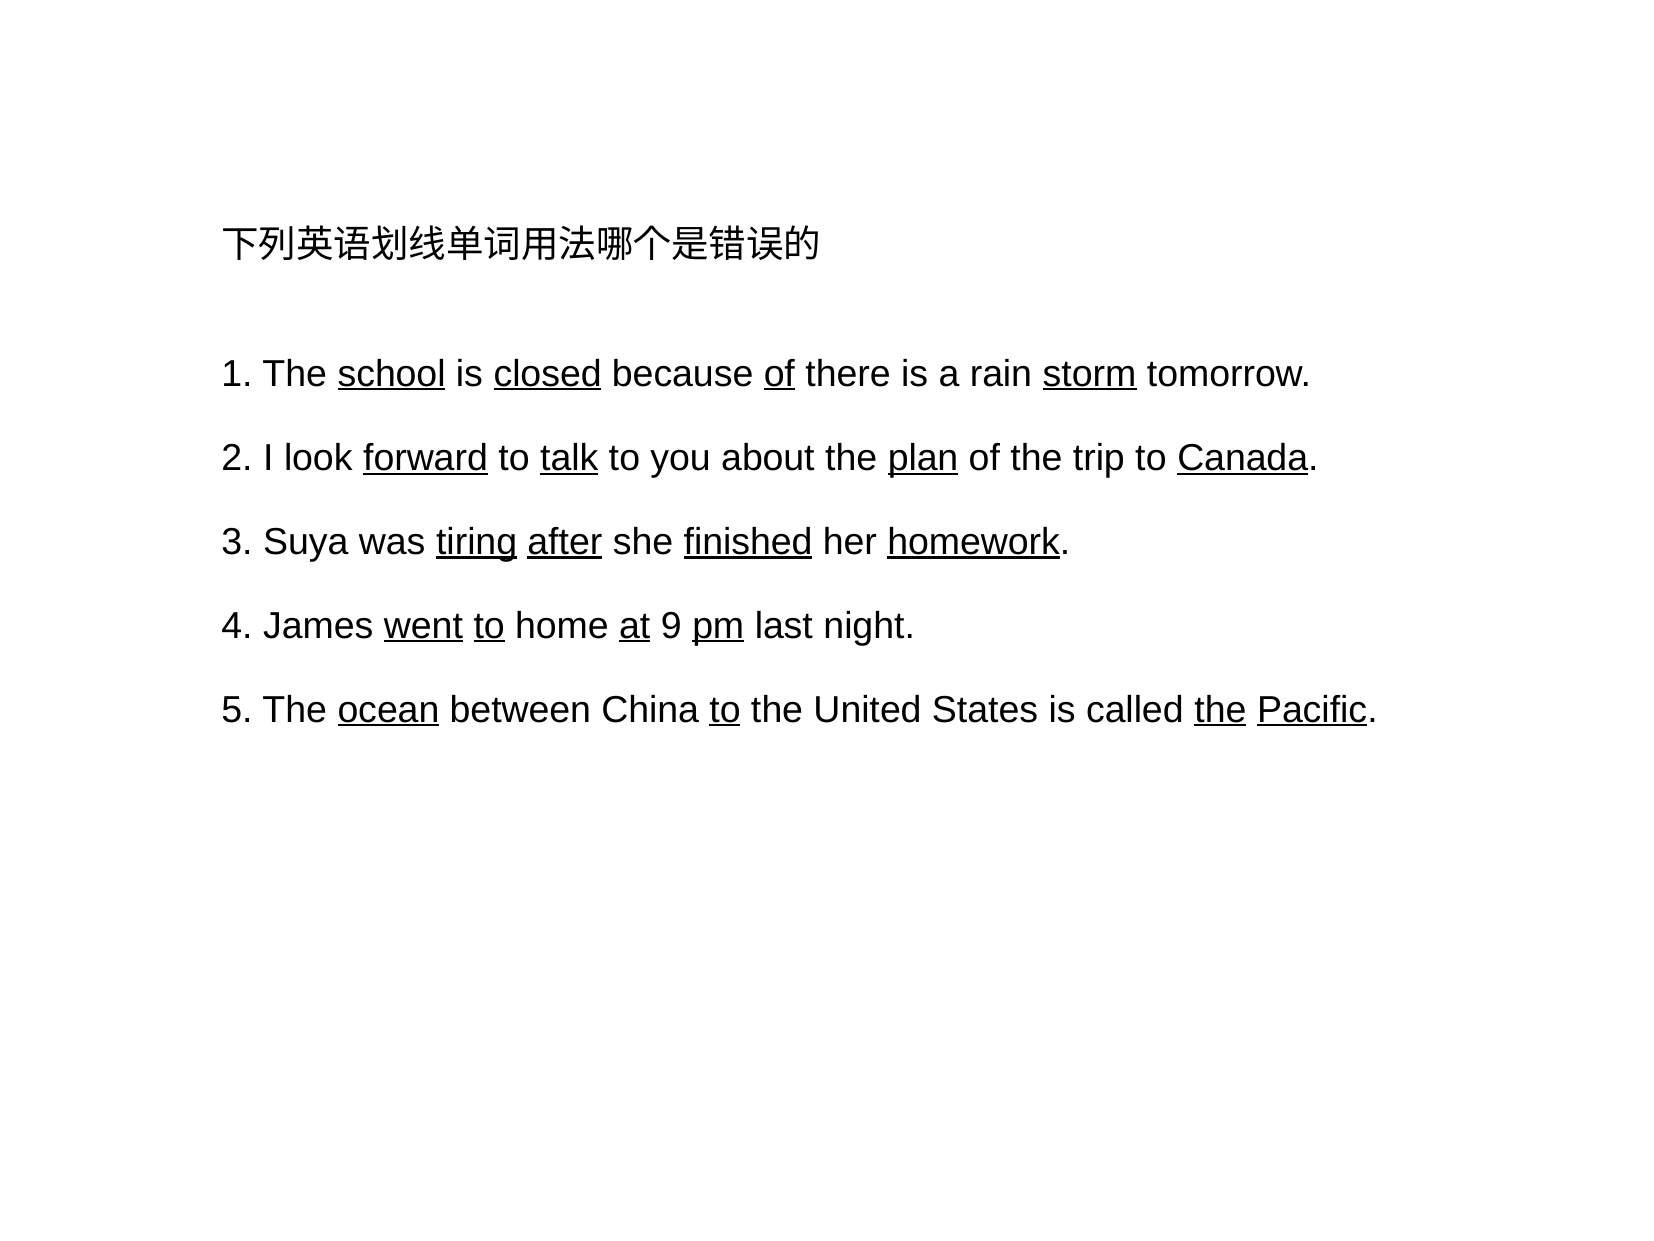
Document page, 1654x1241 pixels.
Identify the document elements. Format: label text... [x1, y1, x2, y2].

text_box 下列英语划线单词用法哪个是错误的 1. The school is closed because of there is a rain storm tomorrow. 2. I look forward to talk to you about the plan of the trip to Canada. 3. Suya was tiring after she finished her homework. 4. James went to home at 9 pm last night. 5. The ocean between China to the United States is called the Pacific. [206, 206, 1427, 769]
